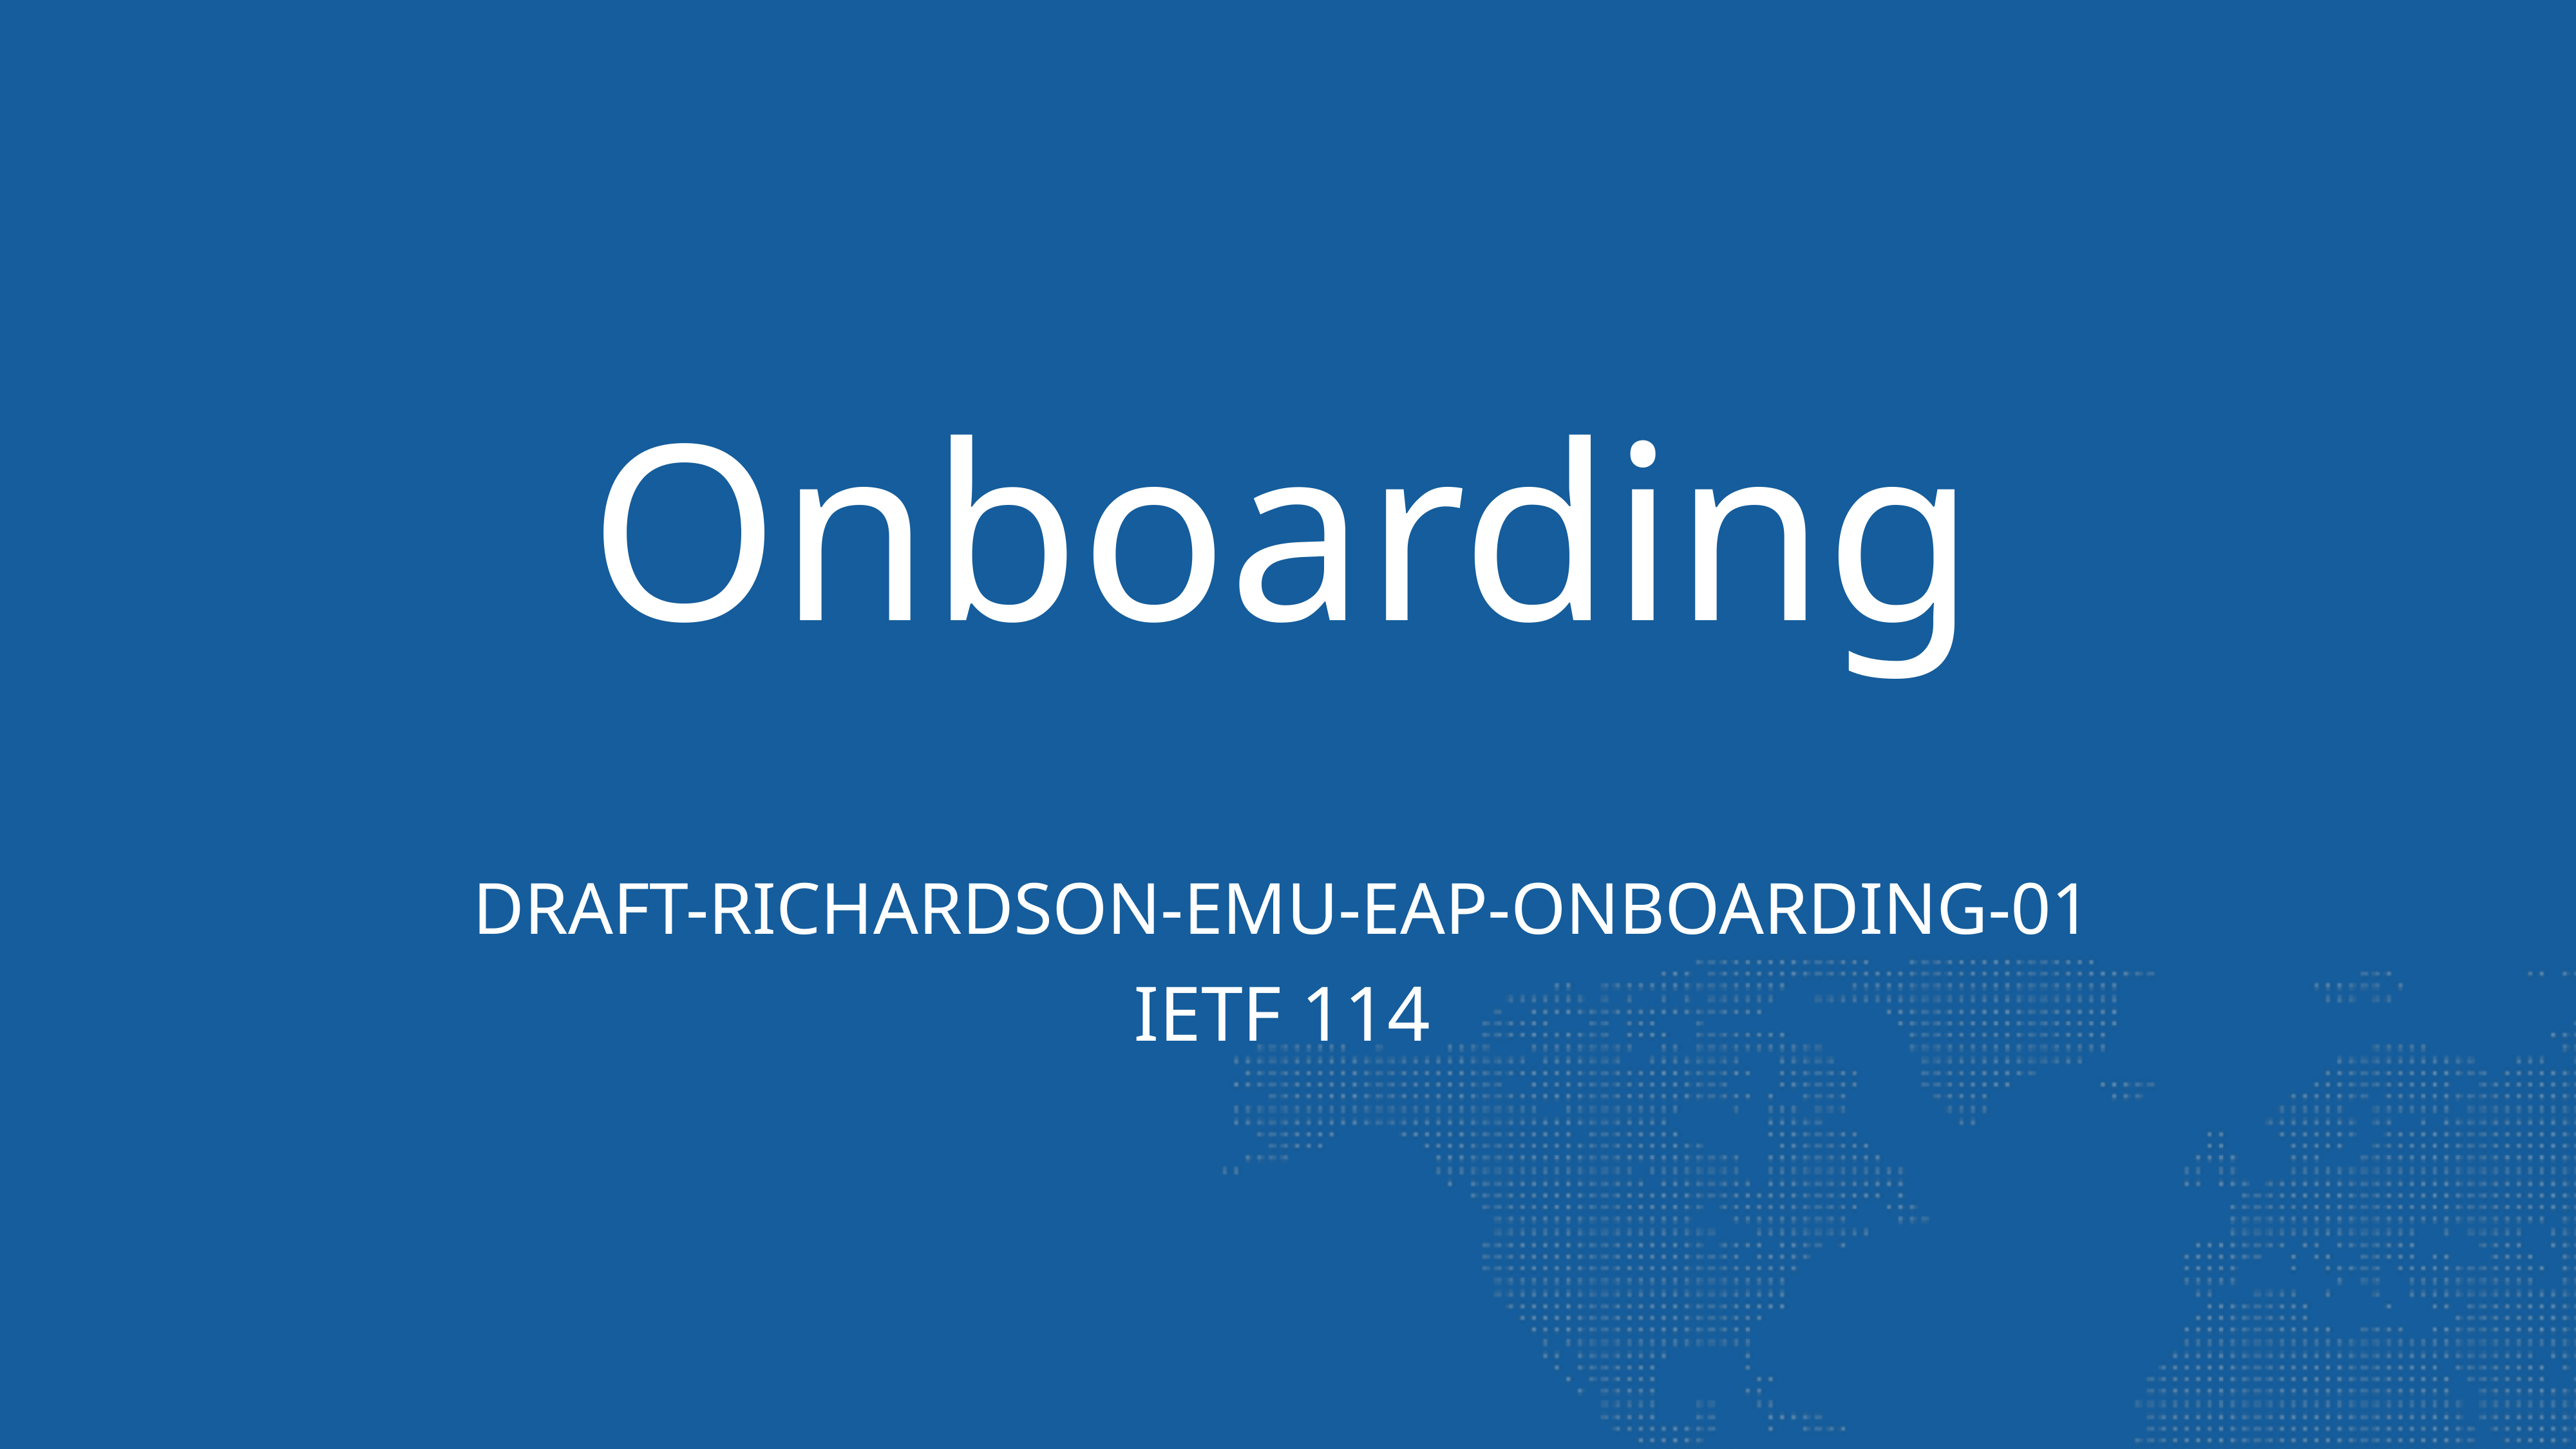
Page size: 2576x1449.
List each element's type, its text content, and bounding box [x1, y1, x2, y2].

list draft-richardson-emu-eap-onboarding-01 [388, 856, 2177, 1037]
text_box IETF 114 [609, 958, 1956, 1139]
title Onboarding [376, 425, 2188, 828]
